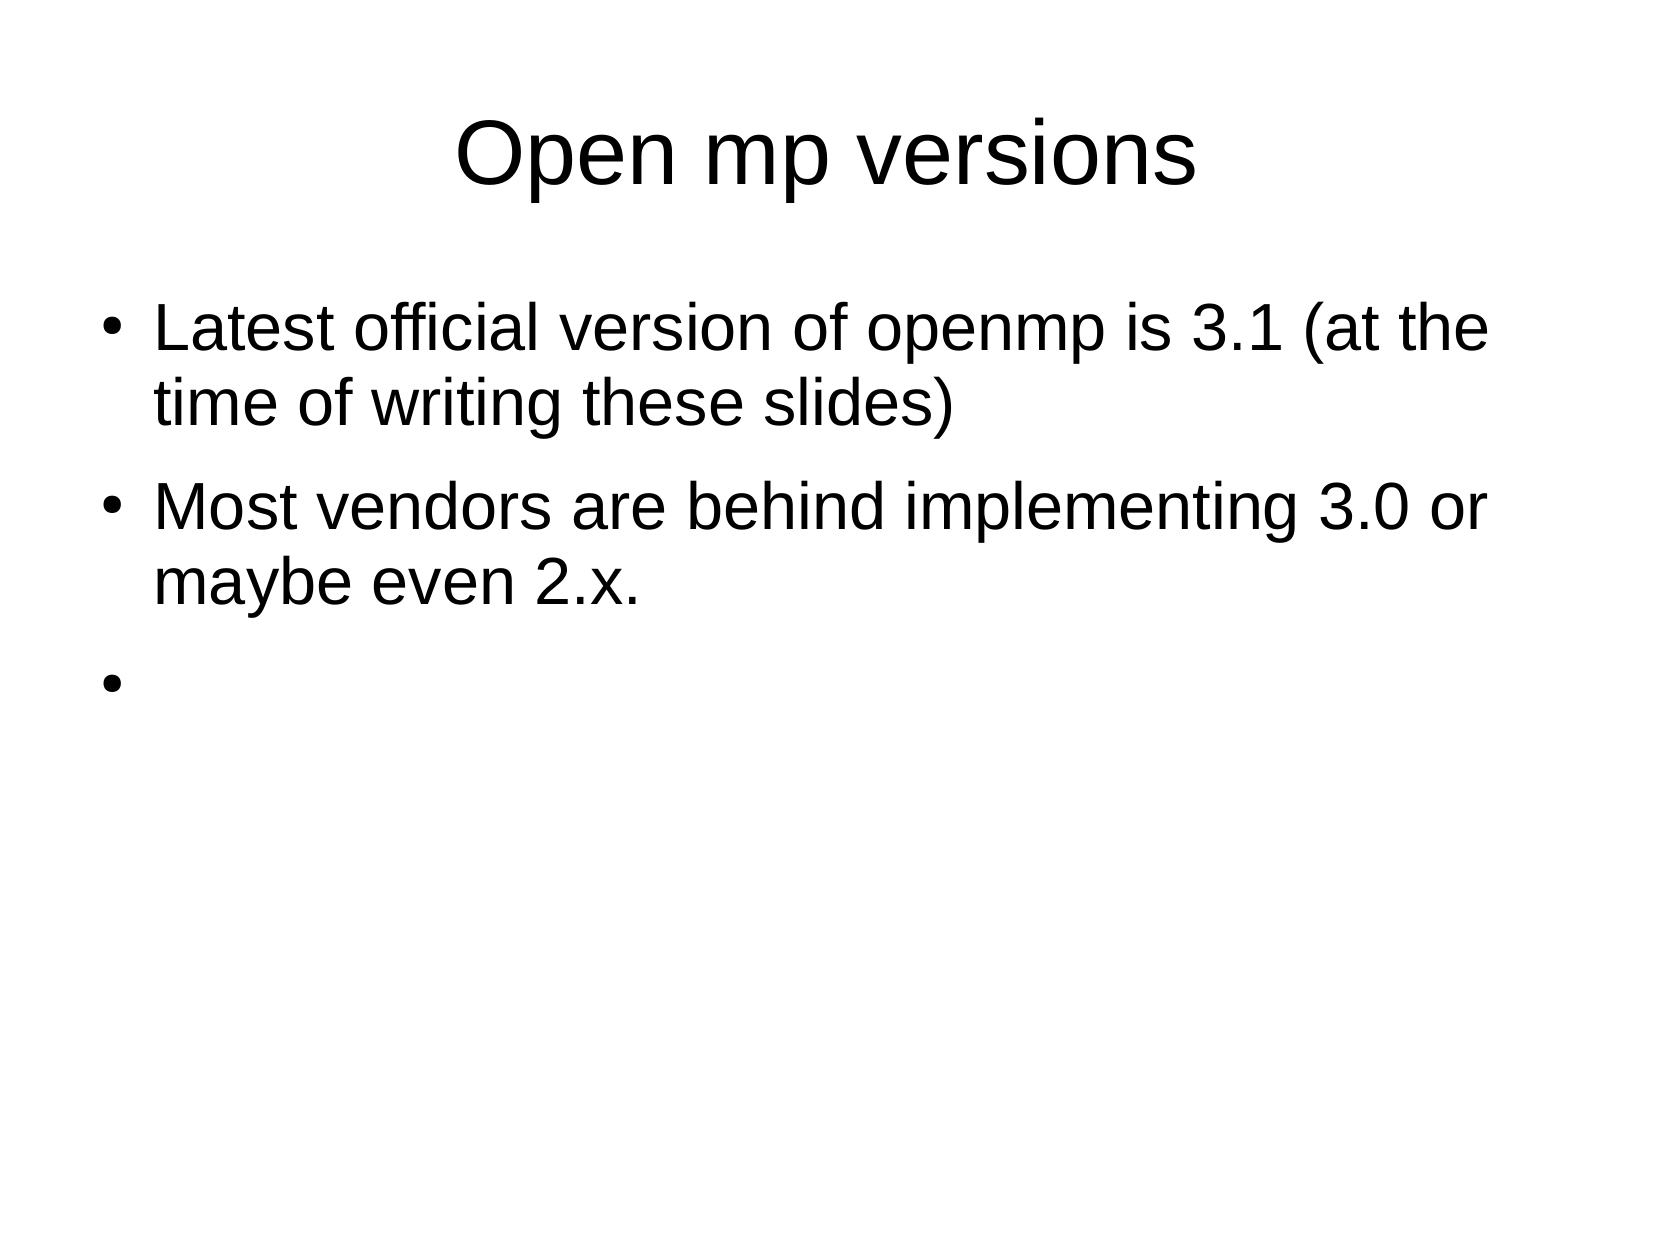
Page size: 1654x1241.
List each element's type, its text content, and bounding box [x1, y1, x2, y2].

list Latest official version of openmp is 3.1 (at the time of writing these slides) Most vendors are behind implementing 3.0 or maybe even 2.x. [82, 290, 1571, 1109]
title Open mp versions [82, 49, 1571, 257]
